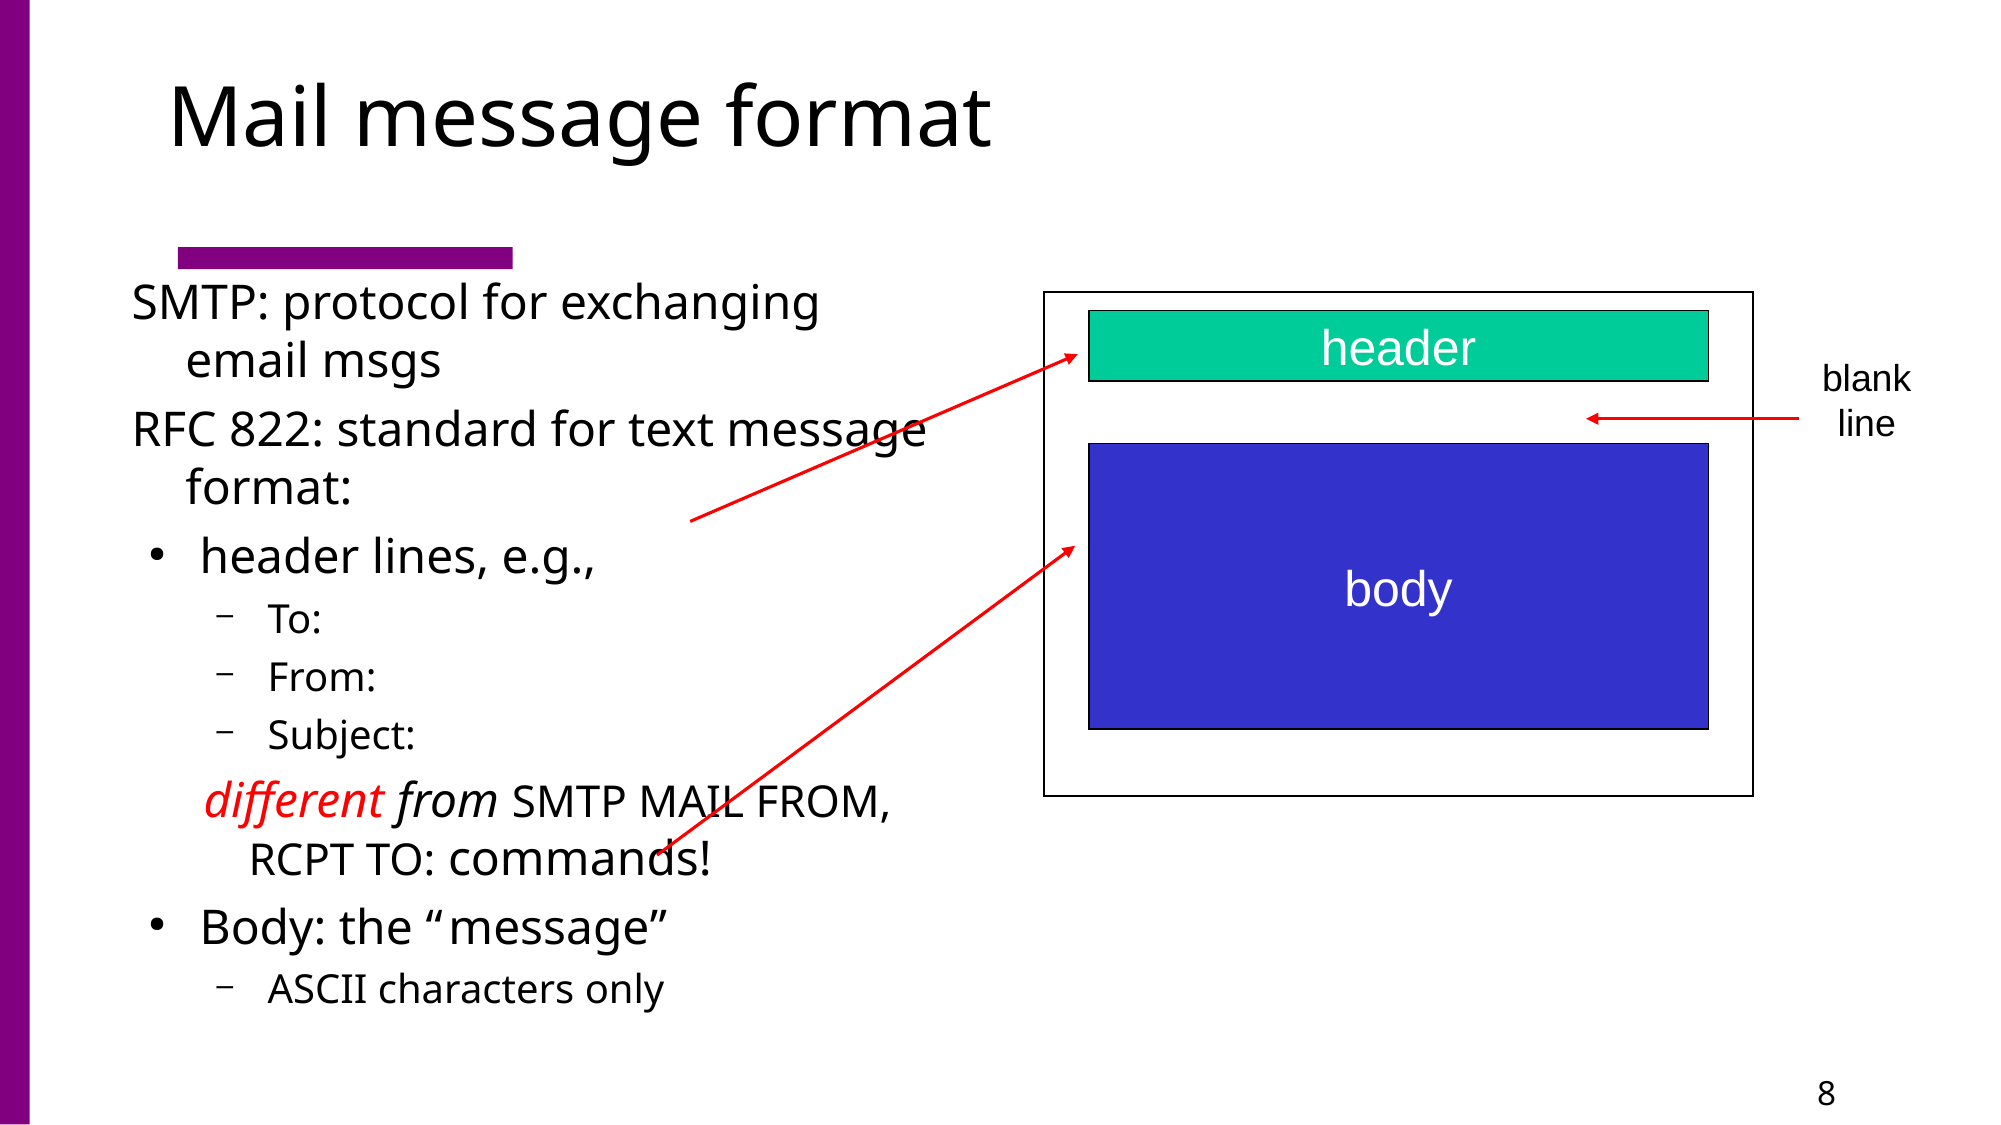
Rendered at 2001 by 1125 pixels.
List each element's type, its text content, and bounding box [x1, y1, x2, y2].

list SMTP: protocol for exchanging email msgs RFC 822: standard for text message format: header lines, e.g., To: From: Subject: different from SMTP MAIL FROM, RCPT TO: commands! Body: the “message” ASCII characters only [116, 264, 950, 1027]
text_box body [1088, 443, 1709, 730]
text_box blank line [1807, 346, 1927, 453]
text_box header [1088, 310, 1709, 382]
title Mail message format [116, 19, 1817, 207]
